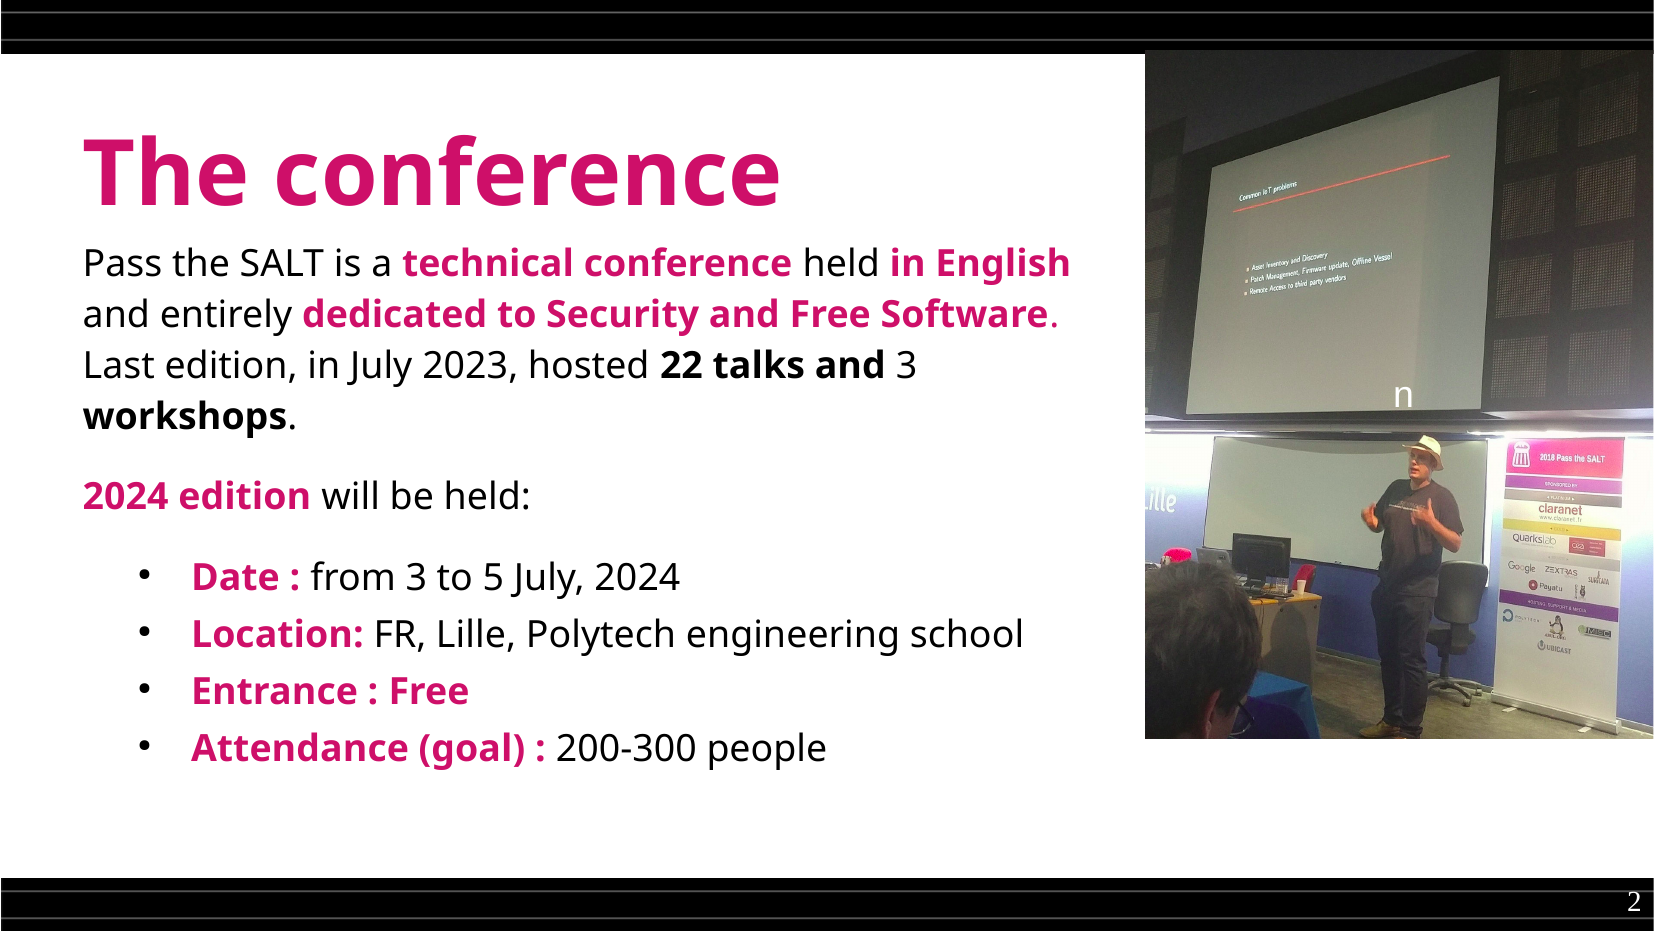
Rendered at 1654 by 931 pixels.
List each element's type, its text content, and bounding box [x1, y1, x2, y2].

title The conference [82, 92, 1145, 249]
picture [1, 0, 1654, 739]
picture [1, 878, 1654, 931]
list Pass the SALT is a technical conference held in English and entirely dedicated to Security and Free Software. Last edition, in July 2023, hosted 22 talks and 3 workshops. 2024 edition will be held: Date : from 3 to 5 July, 2024 Location: FR, Lille, Polytech engineering school Entrance : Free Attendance (goal) : 200-300 people [82, 236, 1134, 851]
